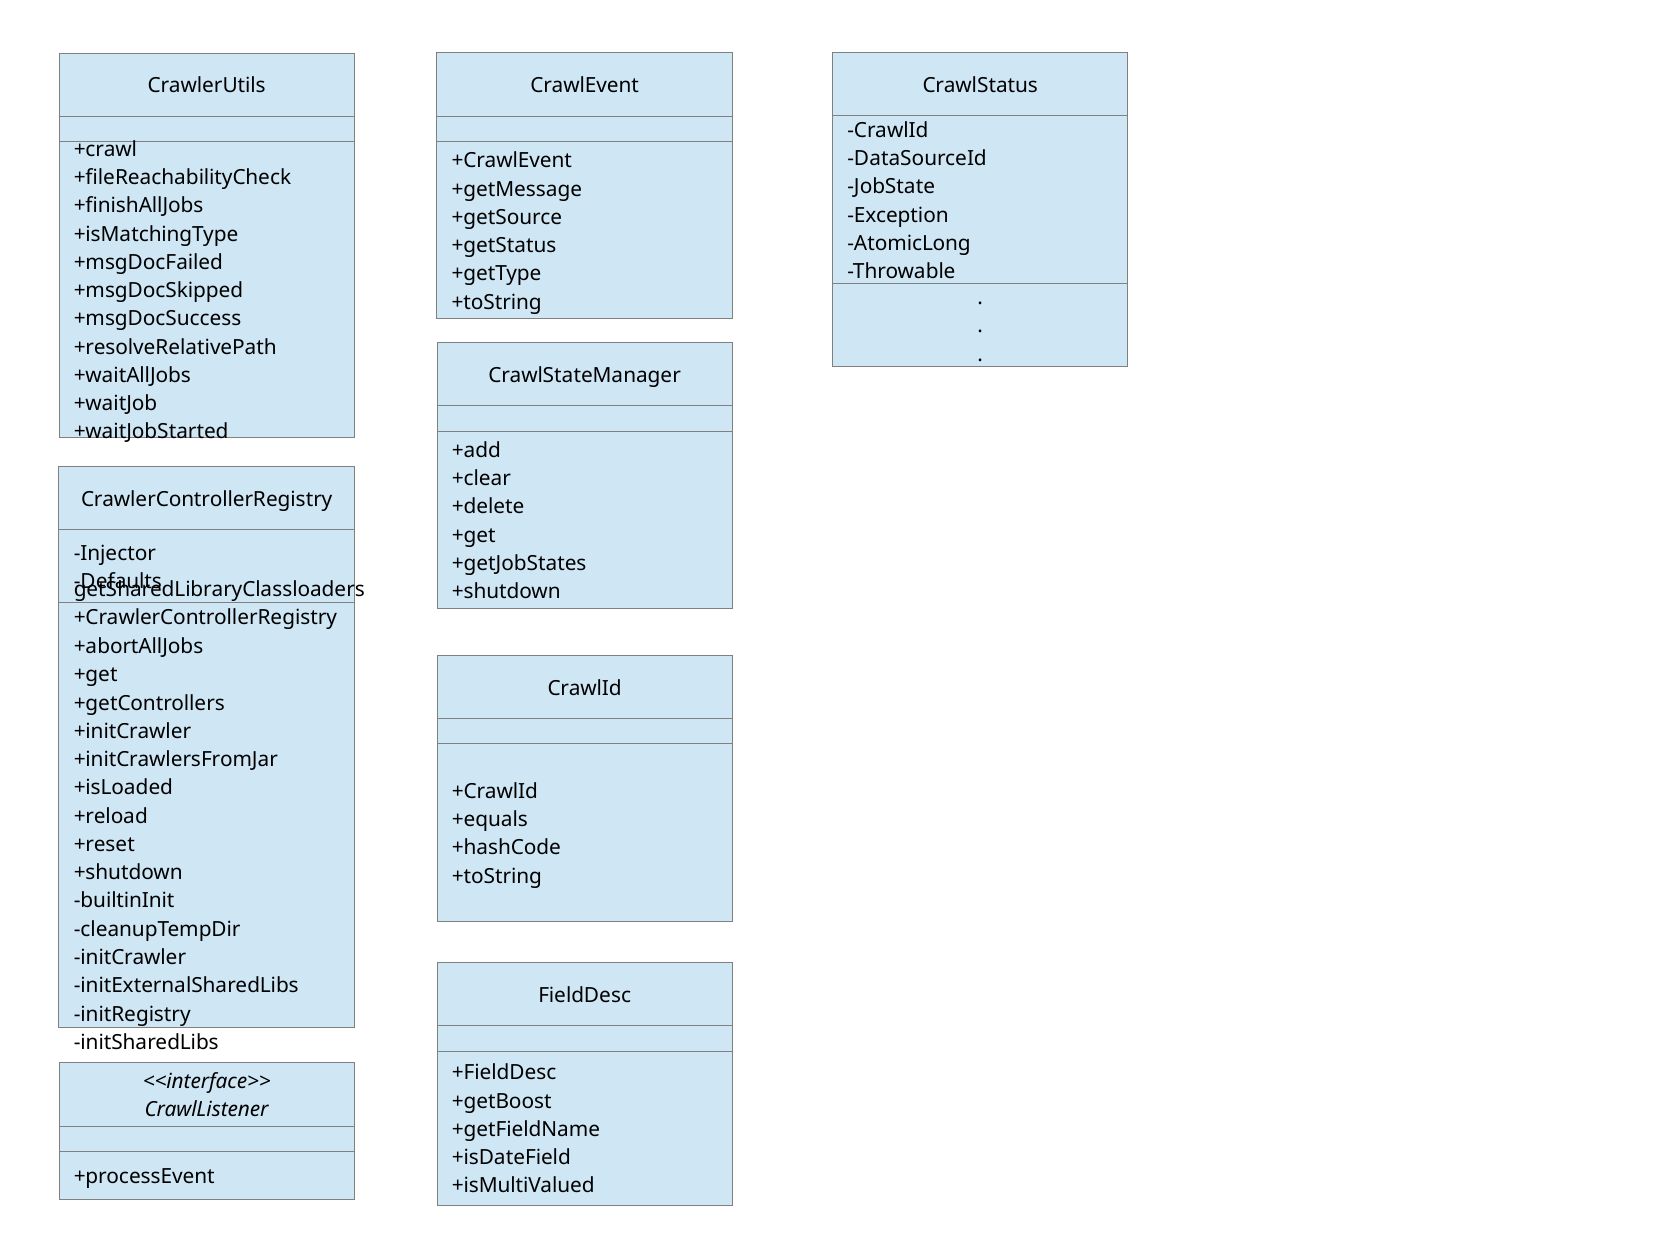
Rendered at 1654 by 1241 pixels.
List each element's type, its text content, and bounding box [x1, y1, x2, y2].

text_box +CrawlEvent +getMessage +getSource +getStatus +getType +toString [436, 141, 733, 319]
text_box getSharedLibraryClassloaders +CrawlerControllerRegistry +abortAllJobs +get +getControllers +initCrawler +initCrawlersFromJar +isLoaded +reload +reset +shutdown -builtinInit -cleanupTempDir -initCrawler -initExternalSharedLibs -initRegistry -initSharedLibs [58, 602, 355, 1028]
text_box [436, 117, 733, 141]
text_box +crawl +fileReachabilityCheck +finishAllJobs +isMatchingType +msgDocFailed +msgDocSkipped +msgDocSuccess +resolveRelativePath +waitAllJobs +waitJob +waitJobStarted [59, 141, 355, 438]
text_box +add +clear +delete +get +getJobStates +shutdown [437, 431, 733, 609]
text_box CrawlStatus [832, 52, 1128, 116]
text_box +processEvent [59, 1151, 355, 1200]
text_box CrawlEvent [436, 52, 733, 117]
text_box FieldDesc [437, 962, 733, 1026]
text_box CrawlerUtils [59, 53, 355, 117]
text_box CrawlStateManager [437, 342, 733, 406]
text_box CrawlerControllerRegistry [58, 466, 355, 530]
text_box CrawlId [437, 655, 733, 719]
text_box -Injector -Defaults [58, 530, 355, 602]
text_box [437, 1026, 733, 1051]
text_box [59, 117, 355, 141]
text_box . . . [832, 283, 1128, 367]
text_box [59, 1127, 355, 1151]
text_box [437, 719, 733, 743]
text_box [437, 406, 733, 431]
text_box -CrawlId -DataSourceId -JobState -Exception -AtomicLong -Throwable [832, 116, 1128, 283]
text_box <<interface>> CrawlListener [59, 1062, 355, 1127]
text_box +FieldDesc +getBoost +getFieldName +isDateField +isMultiValued [437, 1051, 733, 1206]
text_box +CrawlId +equals +hashCode +toString [437, 743, 733, 922]
